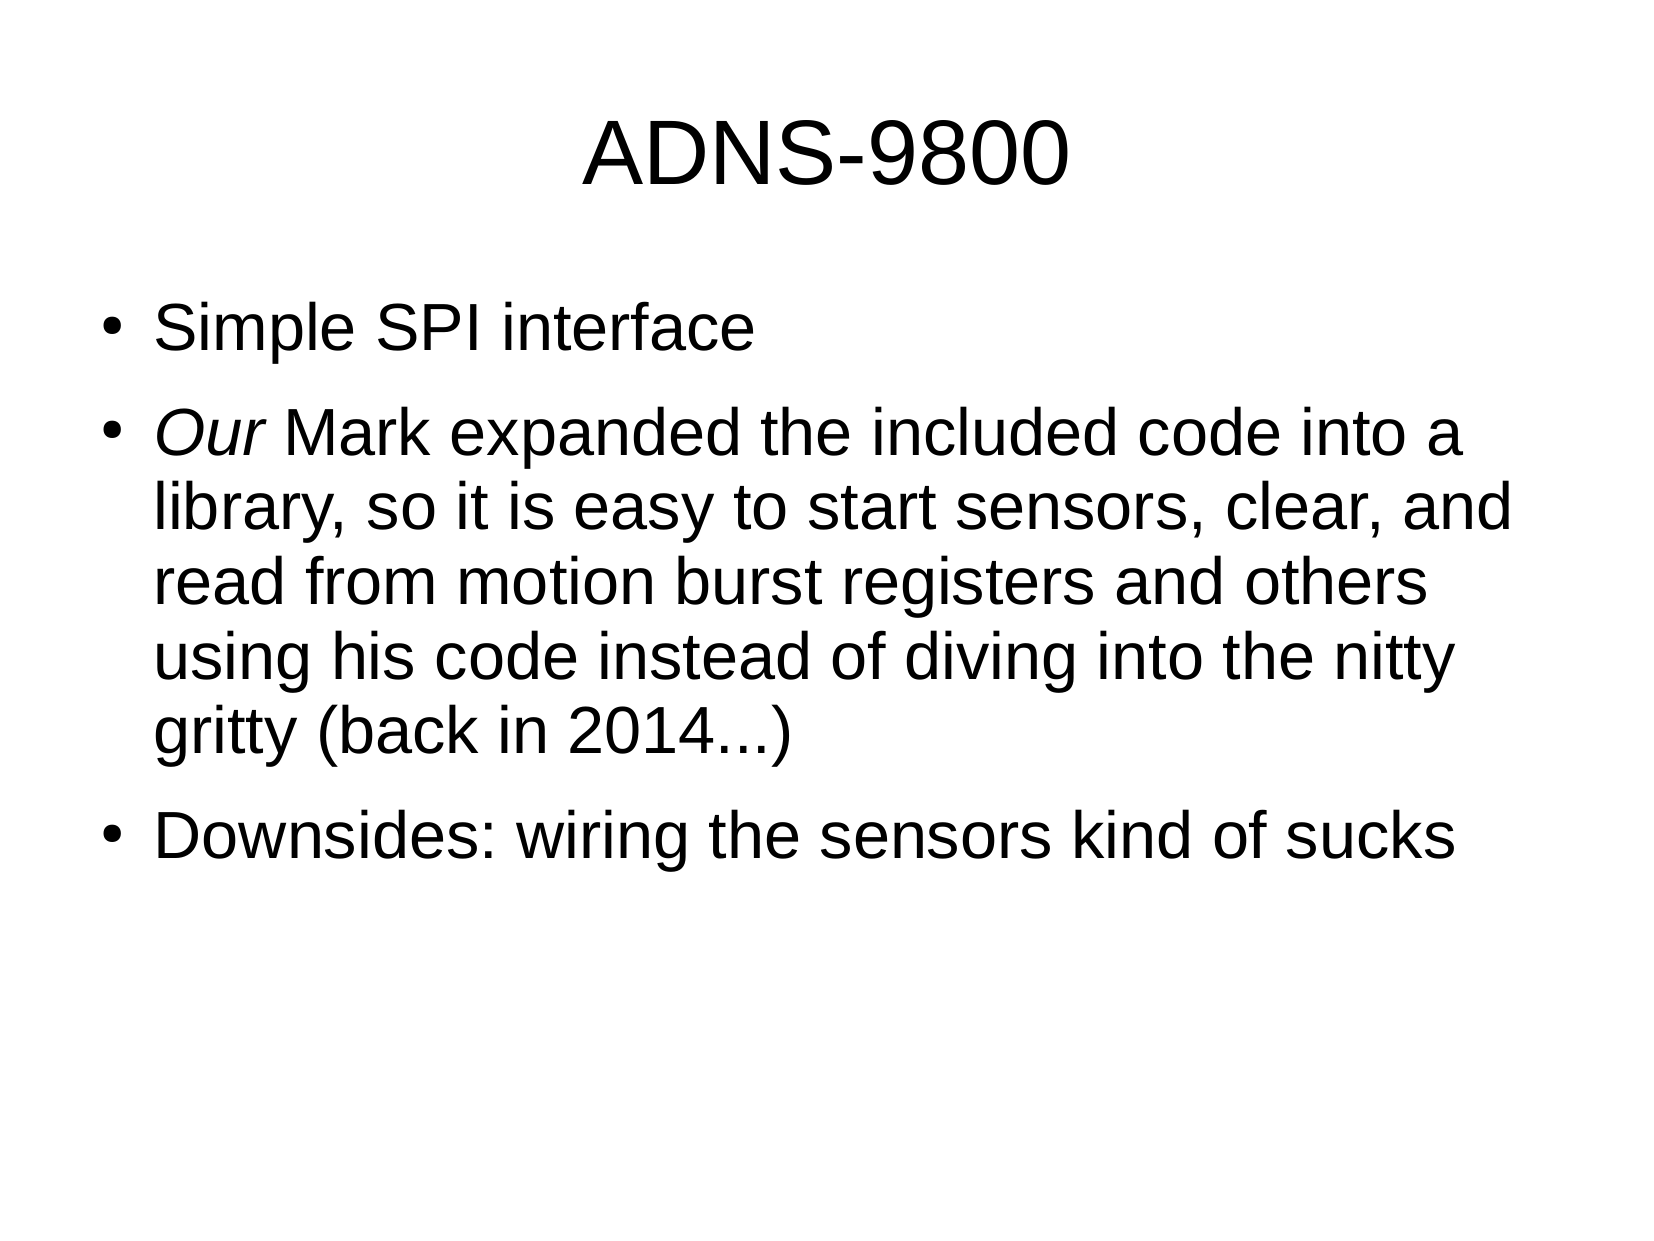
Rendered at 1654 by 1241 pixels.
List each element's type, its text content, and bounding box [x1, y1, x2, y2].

title ADNS-9800 [82, 49, 1571, 257]
list Simple SPI interface Our Mark expanded the included code into a library, so it is easy to start sensors, clear, and read from motion burst registers and others using his code instead of diving into the nitty gritty (back in 2014...) Downsides: wiring the sensors kind of sucks [82, 290, 1571, 1010]
